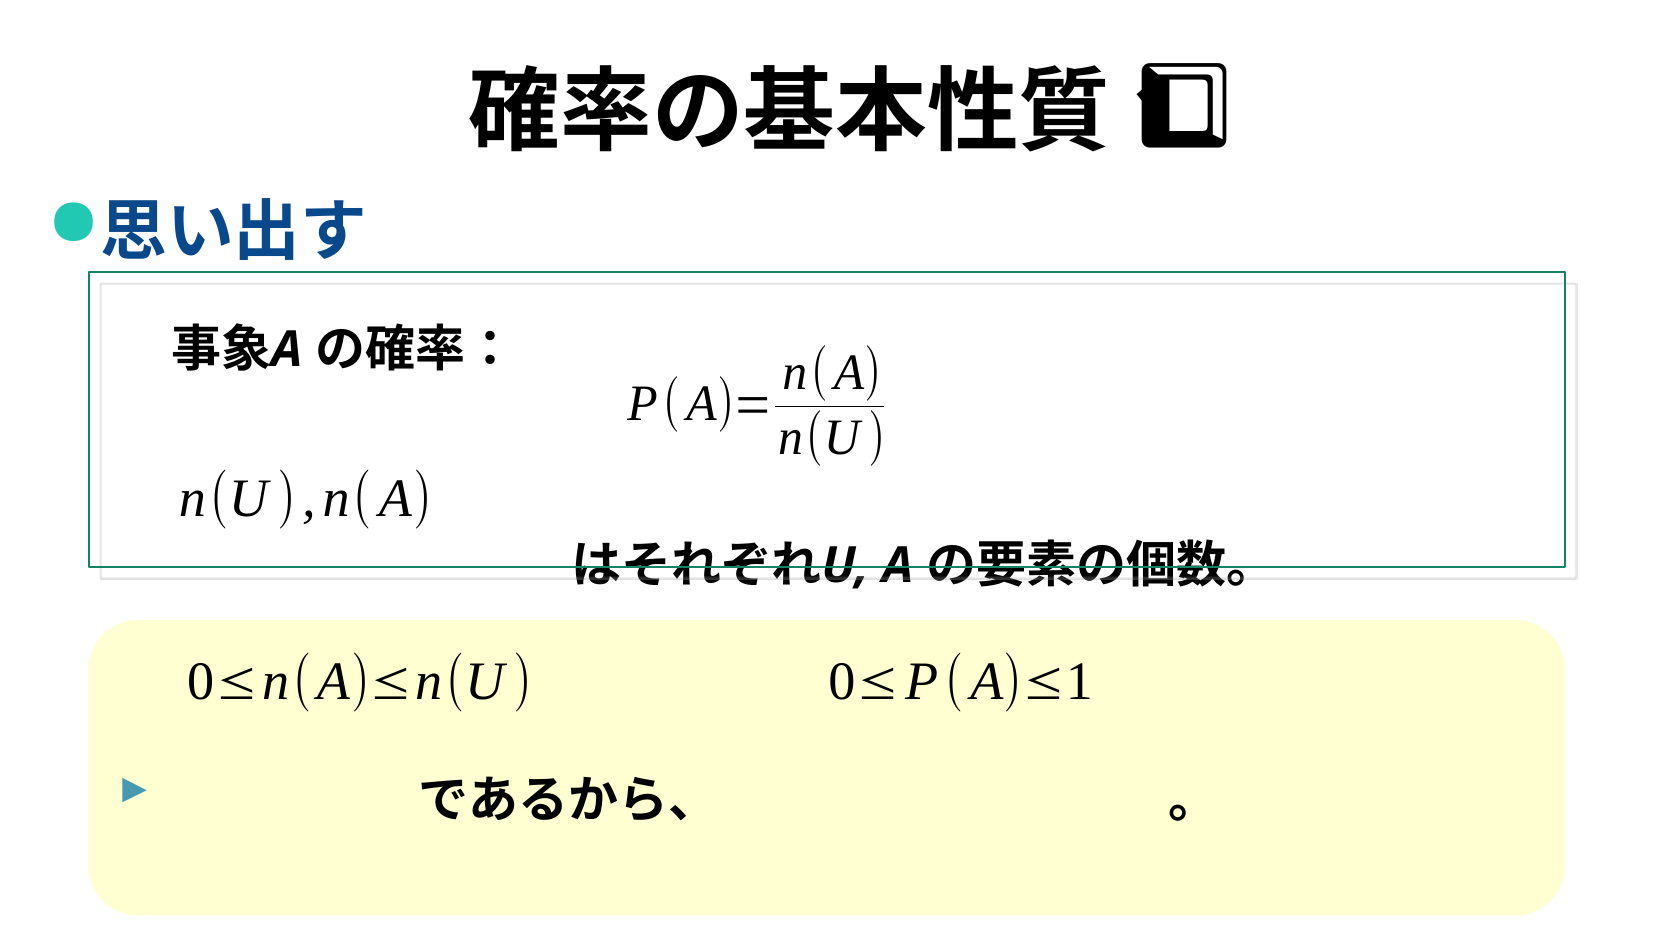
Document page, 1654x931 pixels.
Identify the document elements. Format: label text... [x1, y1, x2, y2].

chart [185, 649, 532, 715]
list 思い出す 事象A の確率： はそれぞれU, A の要素の個数。 であるから、 。 [29, 177, 1625, 916]
chart [177, 466, 432, 532]
chart [826, 649, 1094, 715]
title 確率の基本性質 1⃣ [29, 29, 1625, 177]
chart [623, 342, 886, 470]
